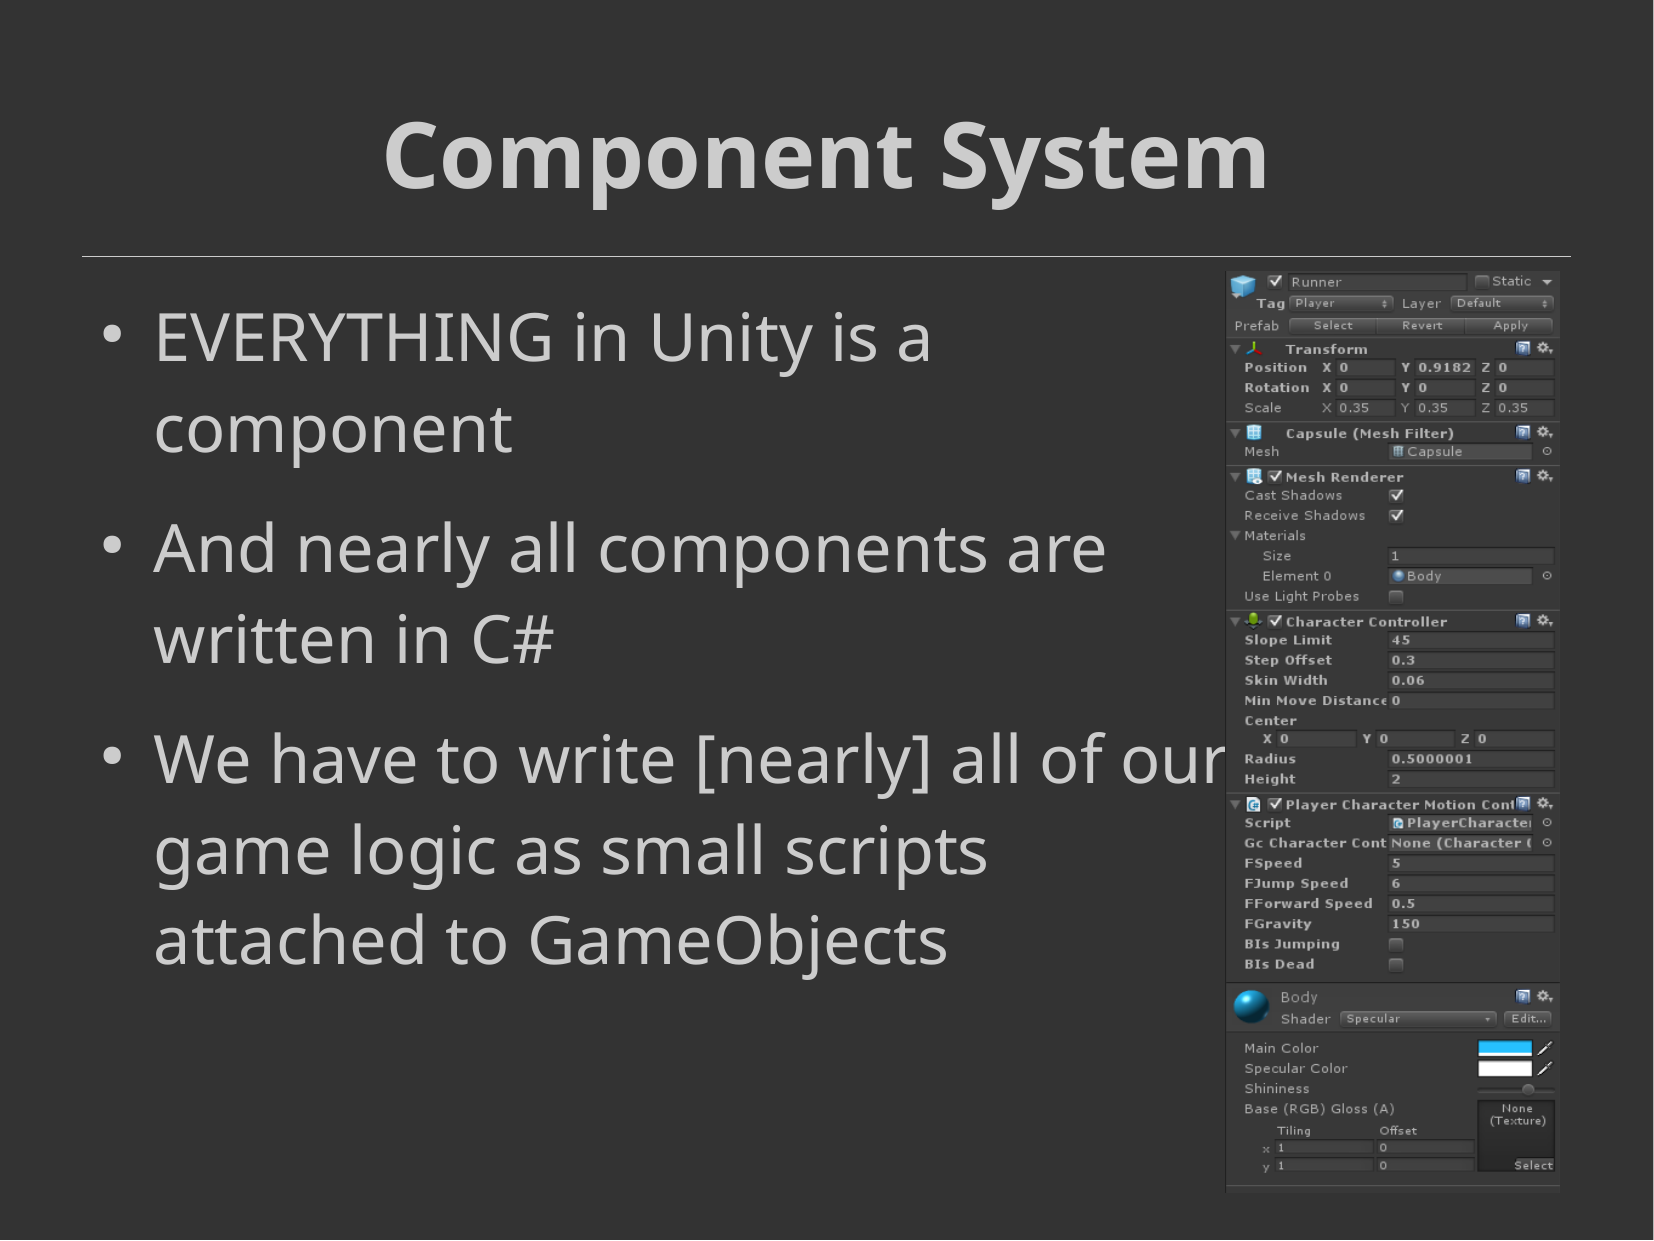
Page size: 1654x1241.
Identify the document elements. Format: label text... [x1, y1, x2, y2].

picture [1225, 271, 1560, 1193]
list EVERYTHING in Unity is a component And nearly all components are written in C# We have to write [nearly] all of our game logic as small scripts attached to GameObjects [82, 290, 1225, 1010]
title Component System [82, 49, 1571, 257]
